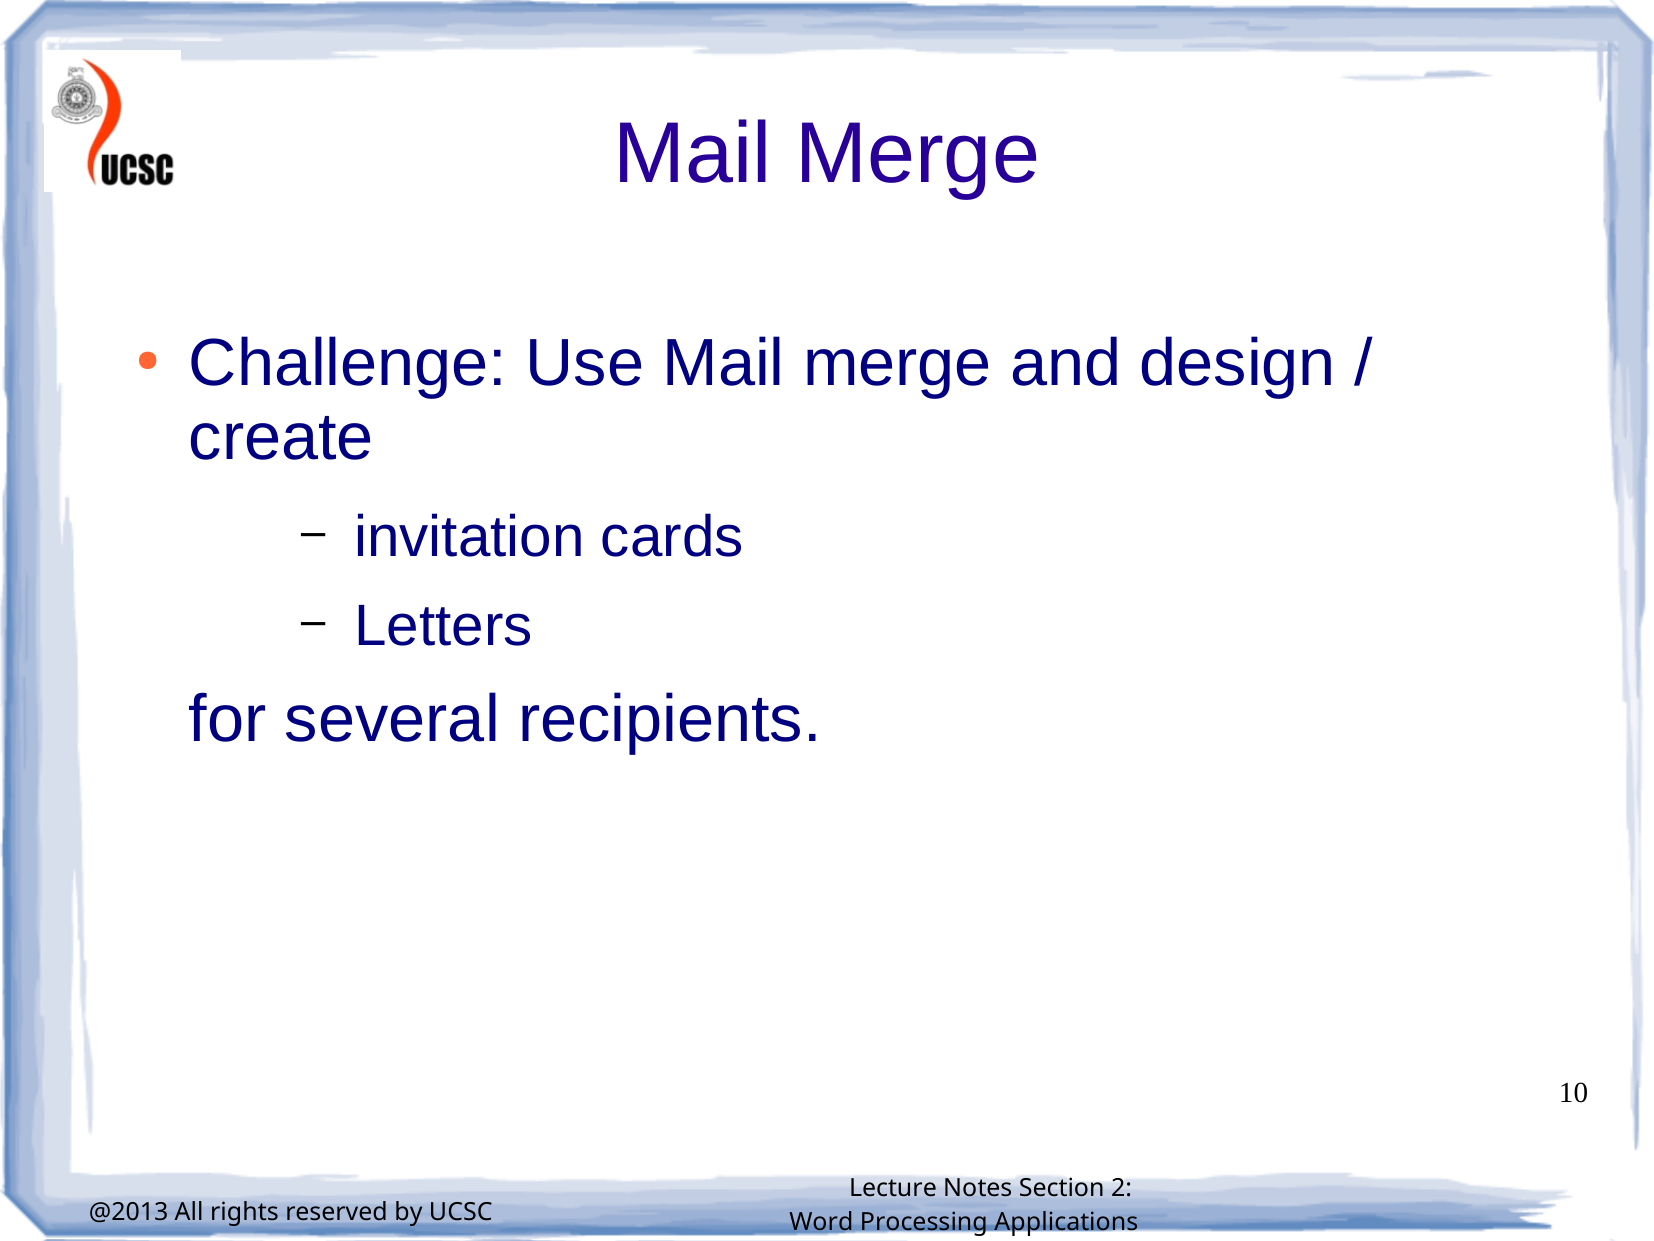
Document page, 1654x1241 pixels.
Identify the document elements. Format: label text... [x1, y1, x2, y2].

title Mail Merge [82, 49, 1571, 257]
picture [0, 0, 1654, 1241]
list Challenge: Use Mail merge and design / create invitation cards Letters for several recipients. [118, 324, 1571, 756]
